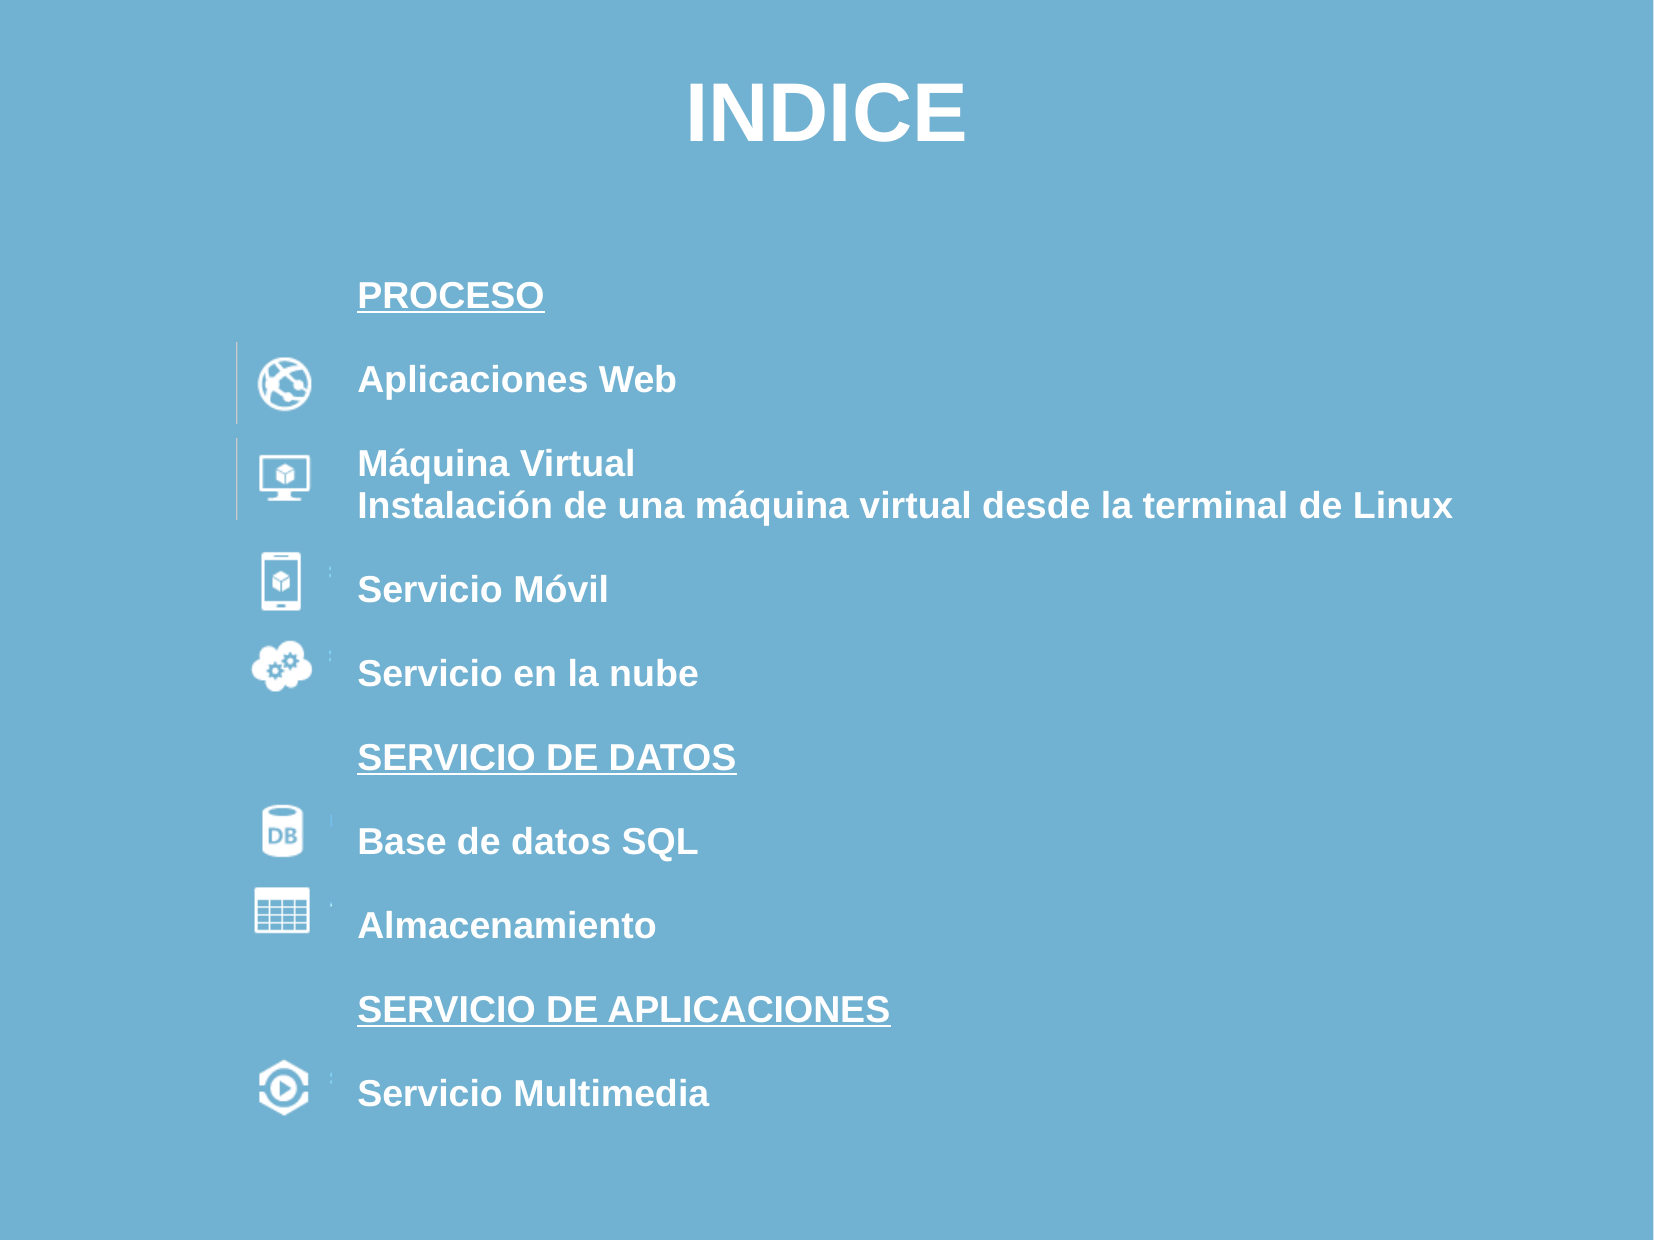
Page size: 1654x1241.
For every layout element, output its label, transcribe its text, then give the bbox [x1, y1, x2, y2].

picture [236, 875, 332, 957]
picture [236, 1051, 332, 1133]
picture [235, 543, 331, 625]
picture [236, 342, 332, 424]
picture [235, 627, 331, 709]
text_box PROCESO Aplicaciones Web Máquina Virtual Instalación de una máquina virtual desde la terminal de Linux Servicio Móvil Servicio en la nube SERVICIO DE DATOS Base de datos SQL Almacenamiento SERVICIO DE APLICACIONES Servicio Multimedia [342, 267, 1595, 1123]
text_box INDICE [0, 59, 1654, 168]
picture [236, 791, 332, 873]
picture [236, 438, 332, 520]
